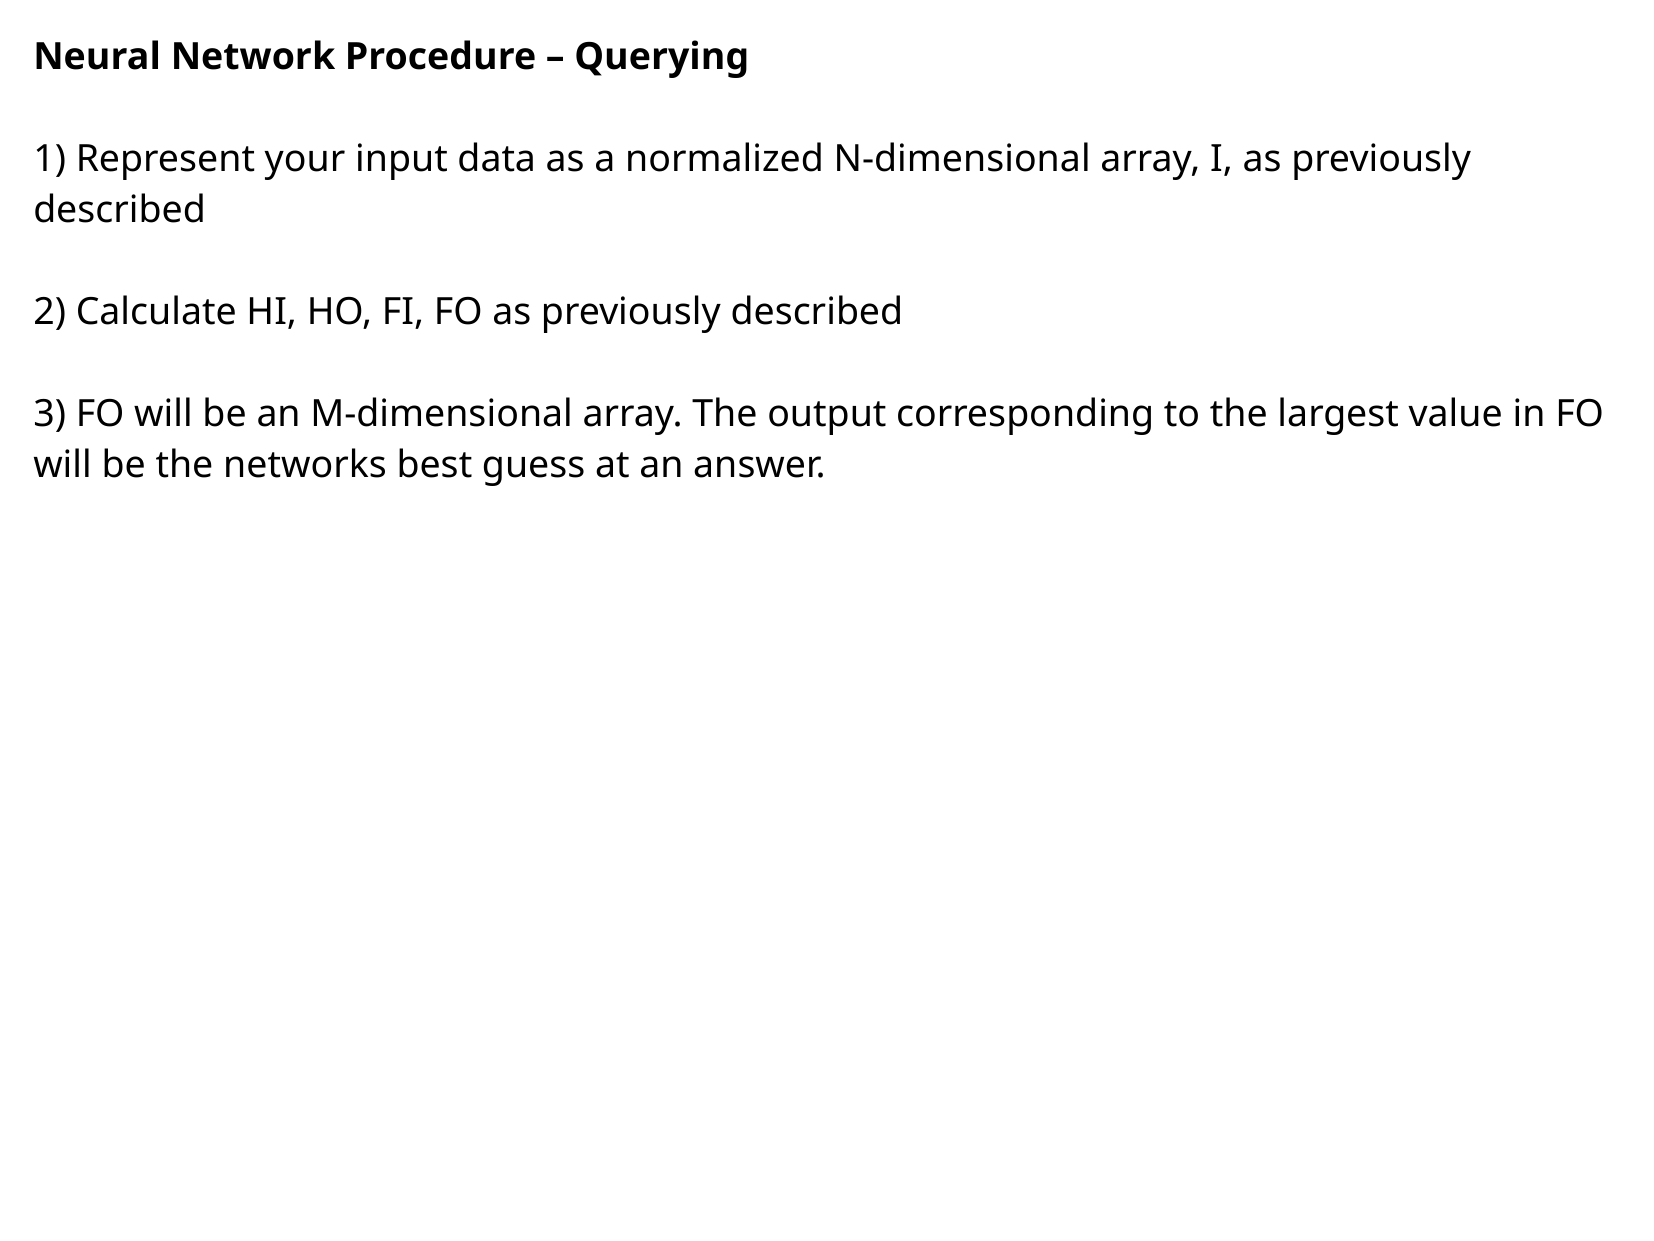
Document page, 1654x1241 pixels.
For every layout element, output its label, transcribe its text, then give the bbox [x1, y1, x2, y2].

text_box Neural Network Procedure – Querying 1) Represent your input data as a normalized N-dimensional array, I, as previously described 2) Calculate HI, HO, FI, FO as previously described 3) FO will be an M-dimensional array. The output corresponding to the largest value in FO will be the networks best guess at an answer. [18, 21, 1636, 751]
